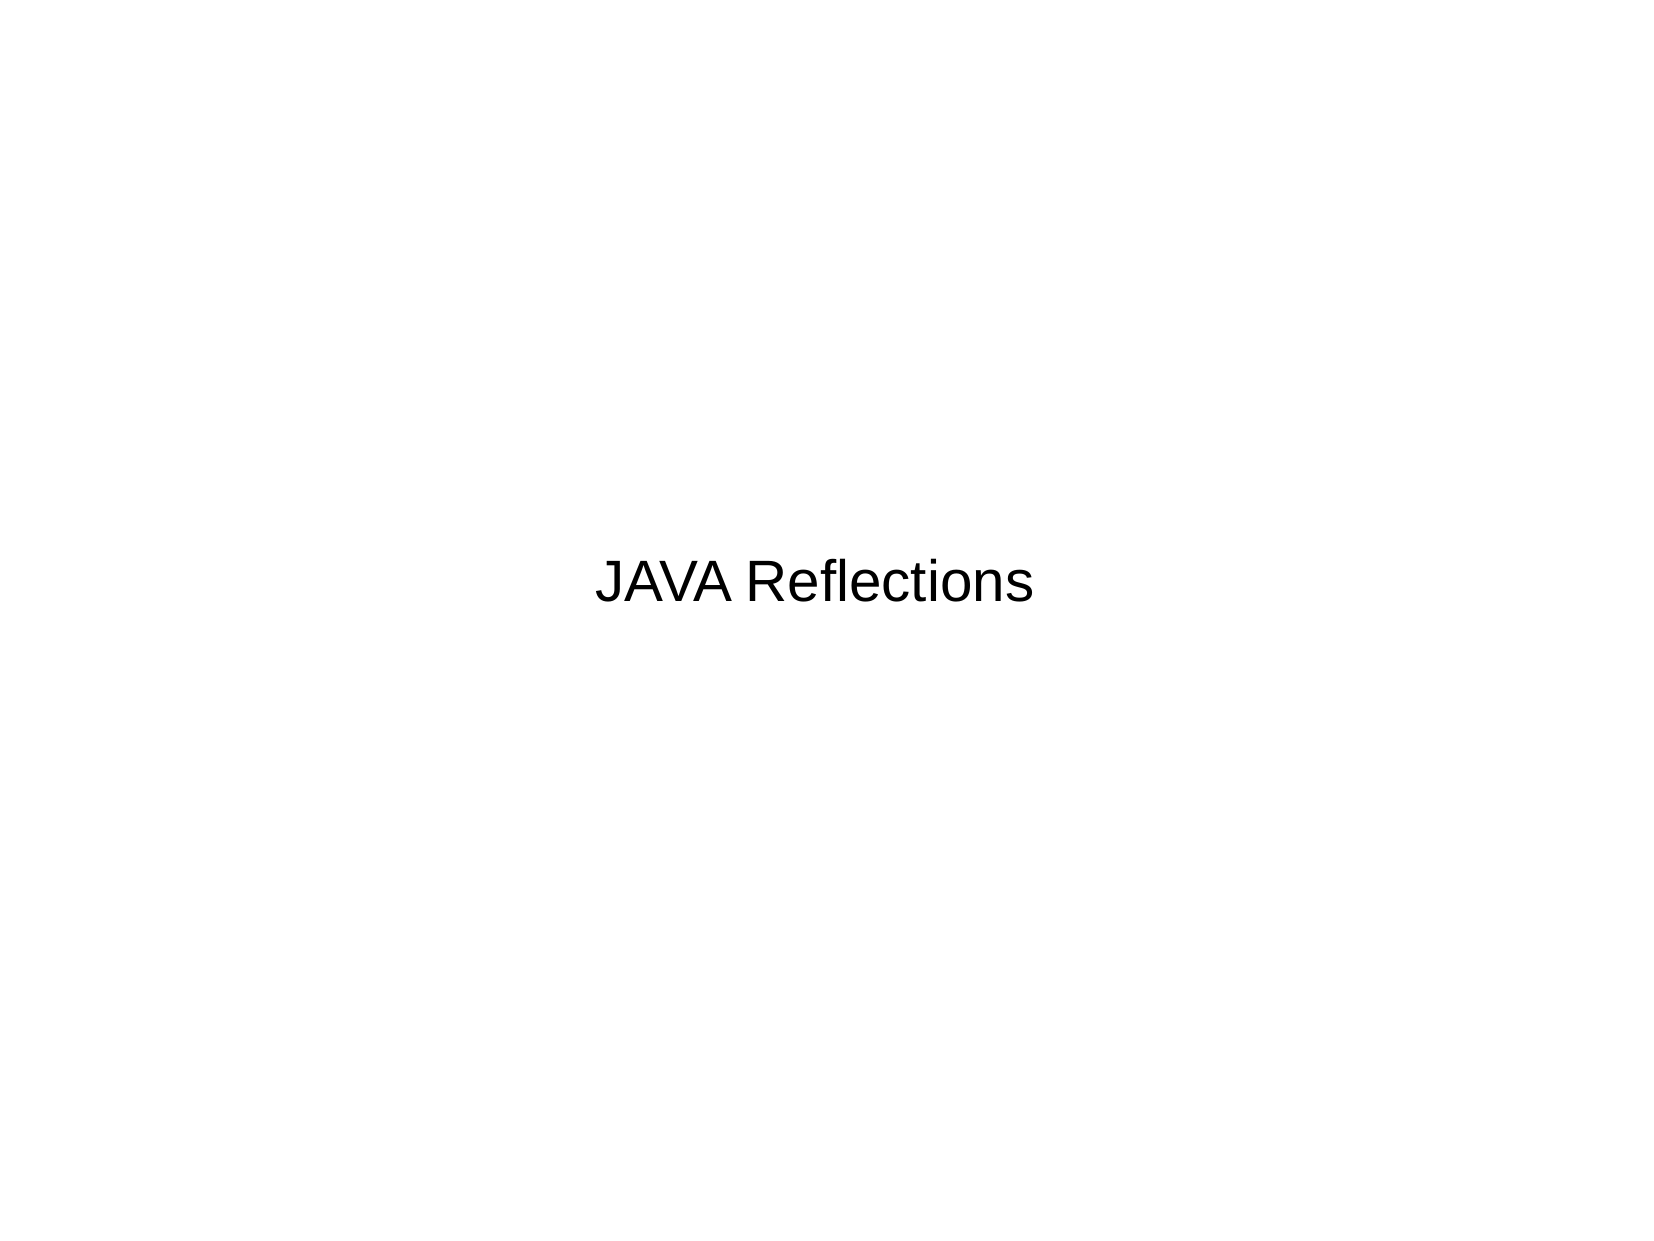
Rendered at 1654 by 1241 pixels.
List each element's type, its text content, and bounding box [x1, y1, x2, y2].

title JAVA Reflections [70, 477, 1560, 686]
